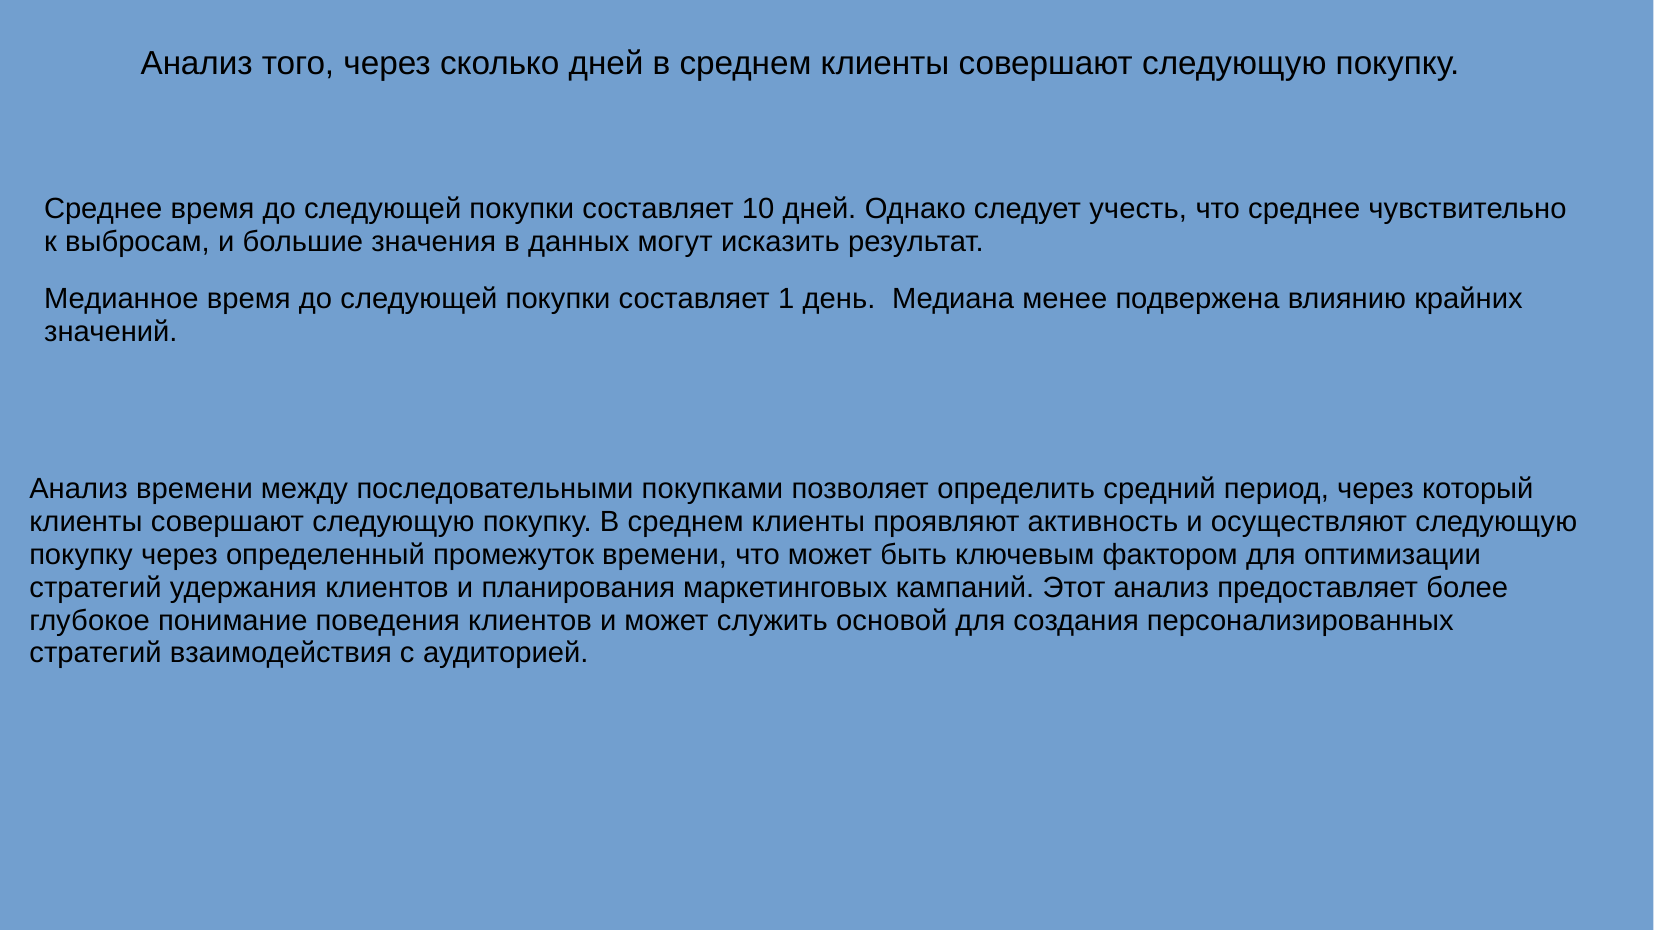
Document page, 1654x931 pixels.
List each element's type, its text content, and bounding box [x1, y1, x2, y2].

text_box Анализ того, через сколько дней в среднем клиенты совершают следующую покупку. [125, 36, 1477, 89]
text_box Среднее время до следующей покупки составляет 10 дней. Однако следует учесть, что среднее чувствительно к выбросам, и большие значения в данных могут исказить результат. Медианное время до следующей покупки составляет 1 день. Медиана менее подвержена влиянию крайних значений. [29, 184, 1595, 414]
title Анализ времени между последовательными покупками позволяет определить средний период, через который клиенты совершают следующую покупку. В среднем клиенты проявляют активность и осуществляют следующую покупку через определенный промежуток времени, что может быть ключевым фактором для оптимизации стратегий удержания клиентов и планирования маркетинговых кампаний. Этот анализ предоставляет более глубокое понимание поведения клиентов и может служить основой для создания персонализированных стратегий взаимодействия с аудиторией. [29, 472, 1595, 670]
